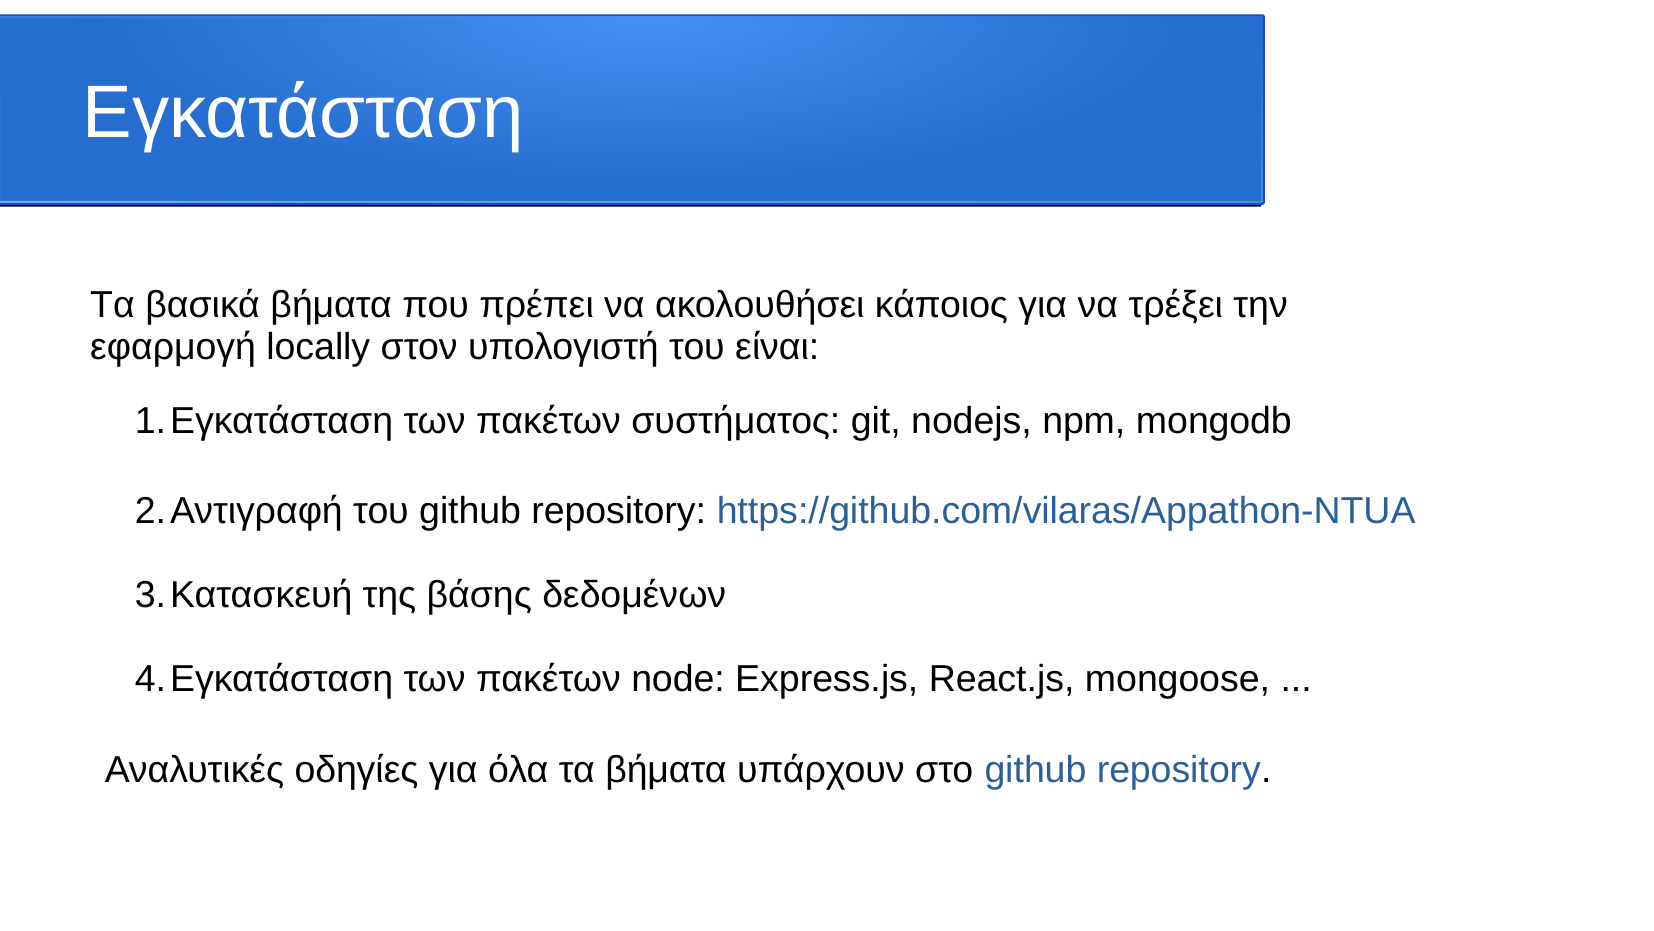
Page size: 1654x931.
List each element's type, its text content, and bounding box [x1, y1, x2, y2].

text_box Tα βασικά βήματα που πρέπει να ακολουθήσει κάποιος για να τρέξει την εφαρμογή locally στον υπολογιστή του είναι: [75, 276, 1395, 376]
title Εγκατάσταση [82, 35, 1235, 189]
text_box Εγκατάσταση των πακέτων συστήματος: git, nodejs, npm, mongodb Αντιγραφή του github repository: https://github.com/vilaras/Appathon-NTUA Κατασκευή της βάσης δεδομένων Εγκατάσταση των πακέτων node: Express.js, React.js, mongoose, ... [75, 391, 1516, 756]
text_box Αναλυτικές οδηγίες για όλα τα βήματα υπάρχουν στο github repository. [90, 741, 1386, 799]
